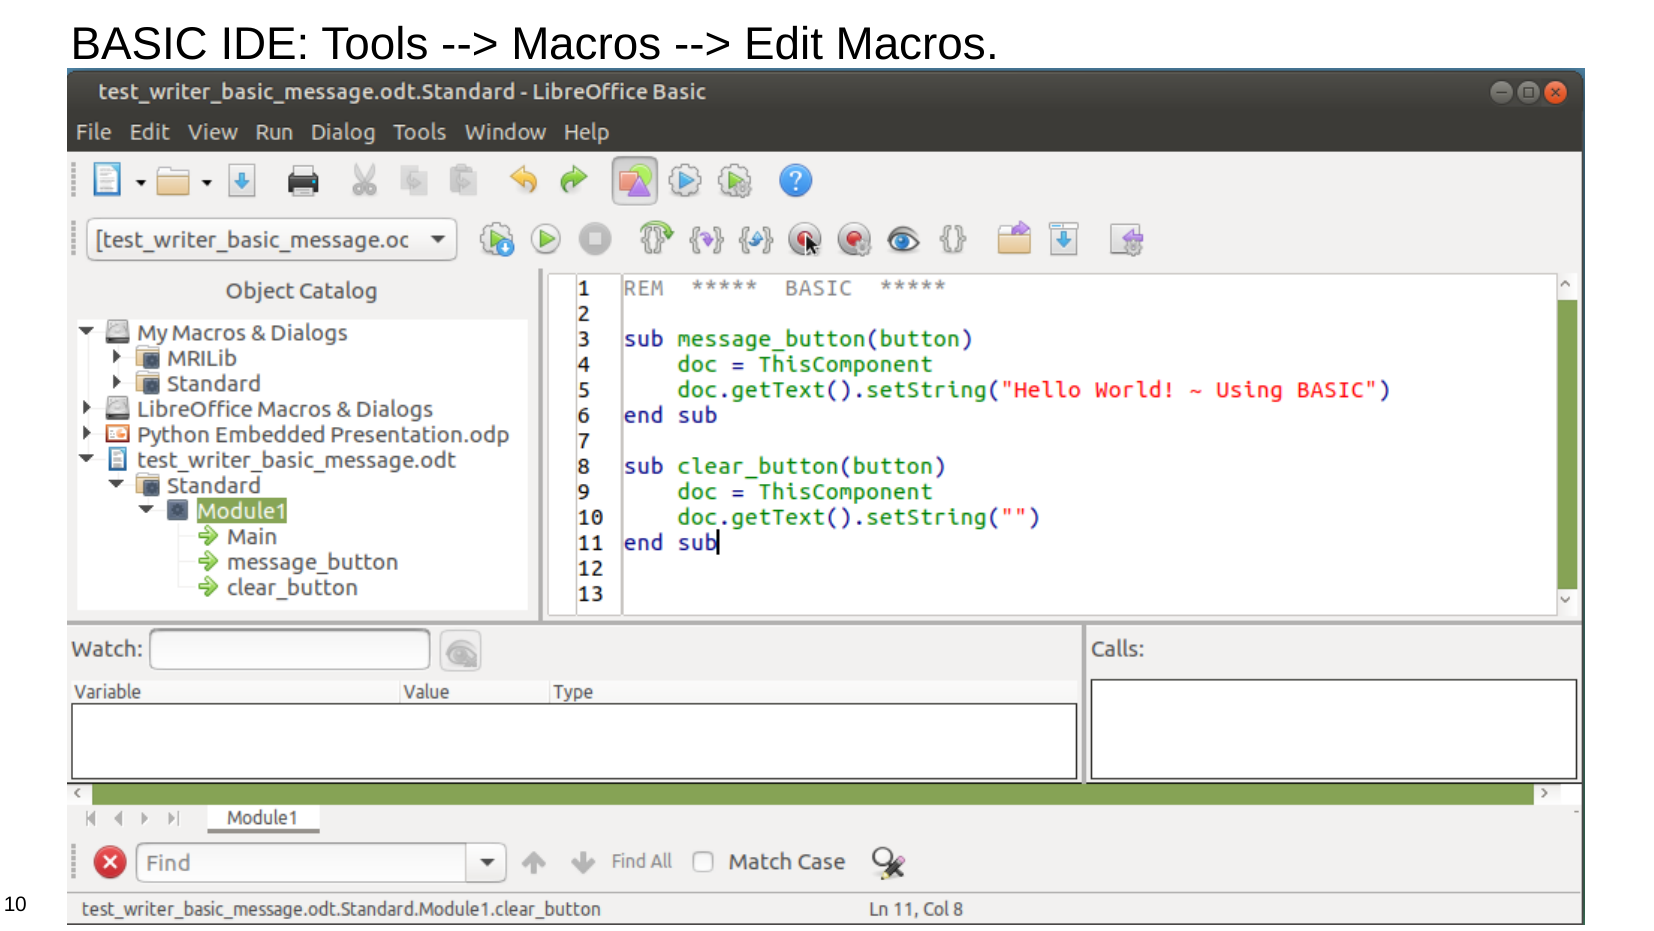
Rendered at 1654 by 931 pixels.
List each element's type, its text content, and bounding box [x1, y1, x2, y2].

picture [67, 68, 1585, 925]
text_box <number> [0, 885, 113, 924]
subtitle BASIC IDE: Tools --> Macros --> Edit Macros. [70, 17, 1559, 68]
